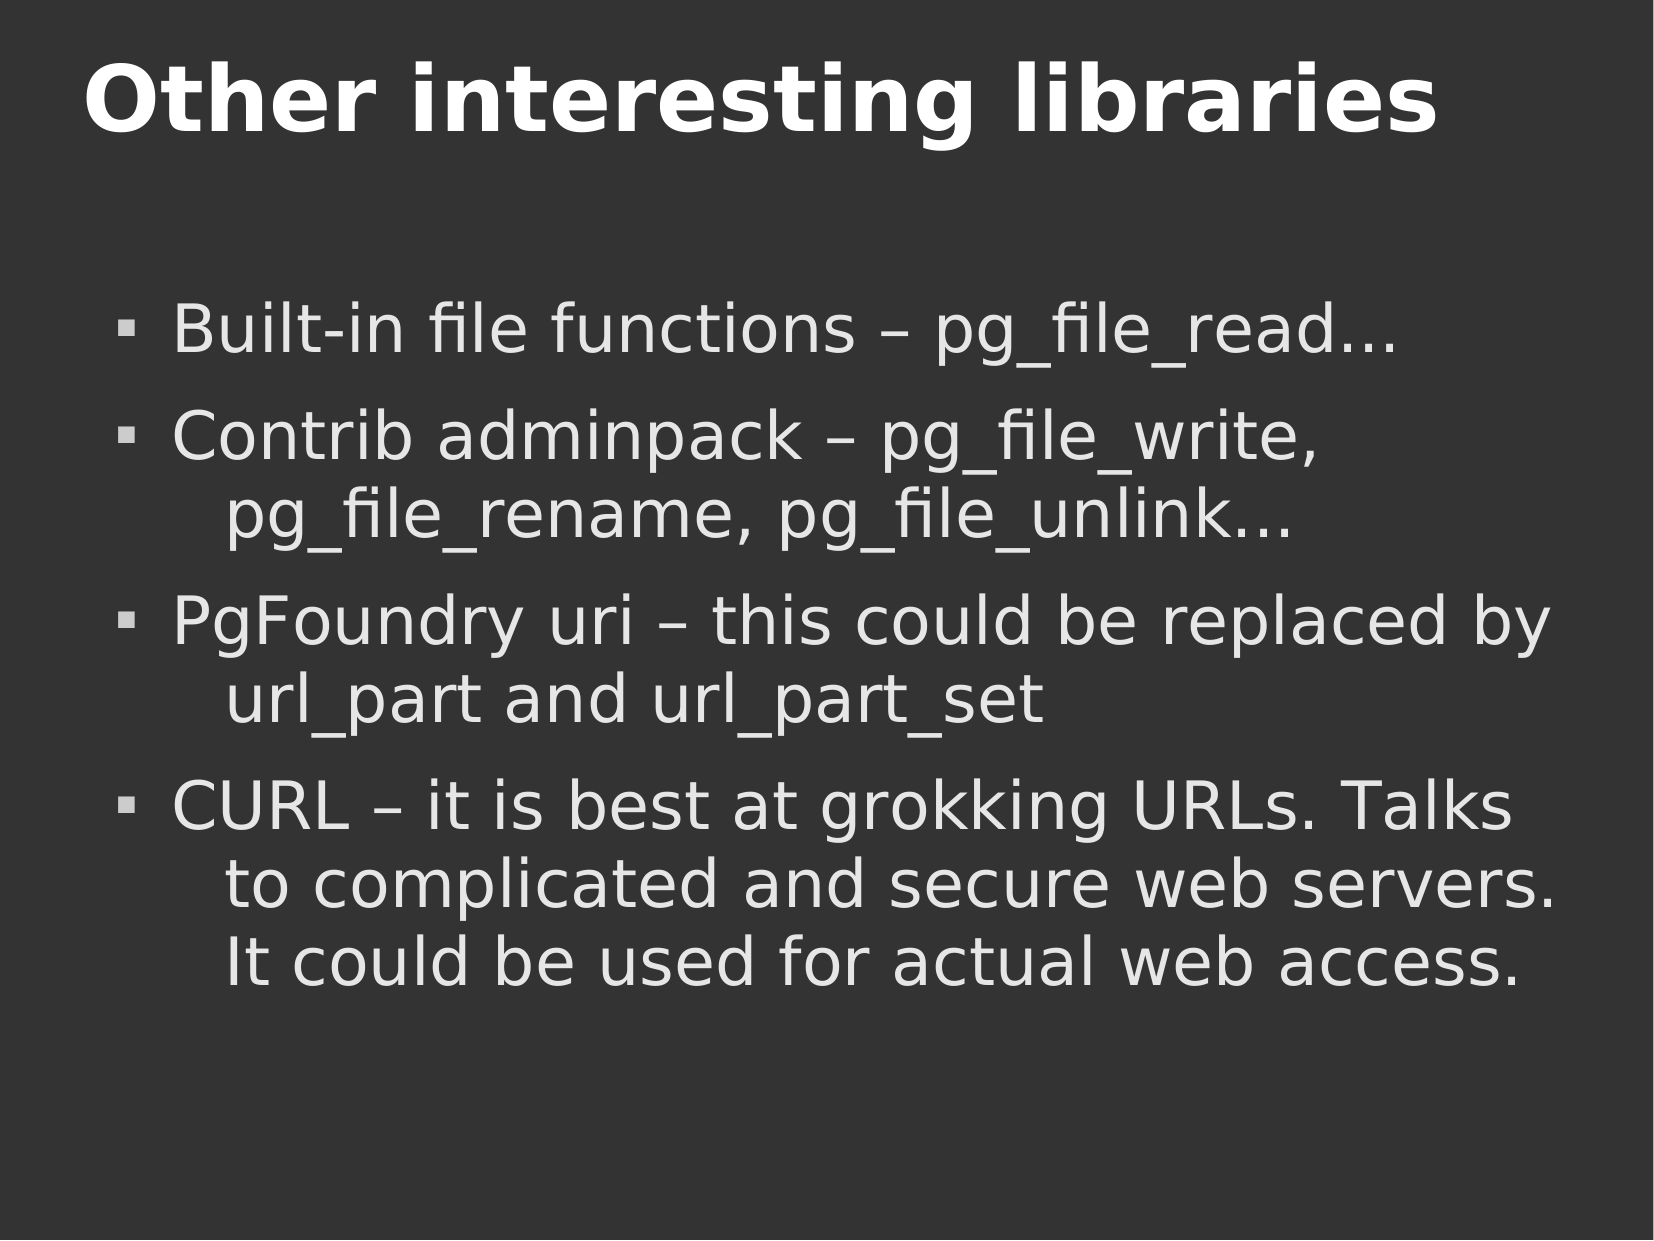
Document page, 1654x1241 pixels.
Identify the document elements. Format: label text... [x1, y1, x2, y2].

list Built-in file functions – pg_file_read... Contrib adminpack – pg_file_write, pg_file_rename, pg_file_unlink... PgFoundry uri – this could be replaced by url_part and url_part_set CURL – it is best at grokking URLs. Talks to complicated and secure web servers. It could be used for actual web access. [82, 290, 1571, 1109]
title Other interesting libraries [82, 46, 1571, 154]
